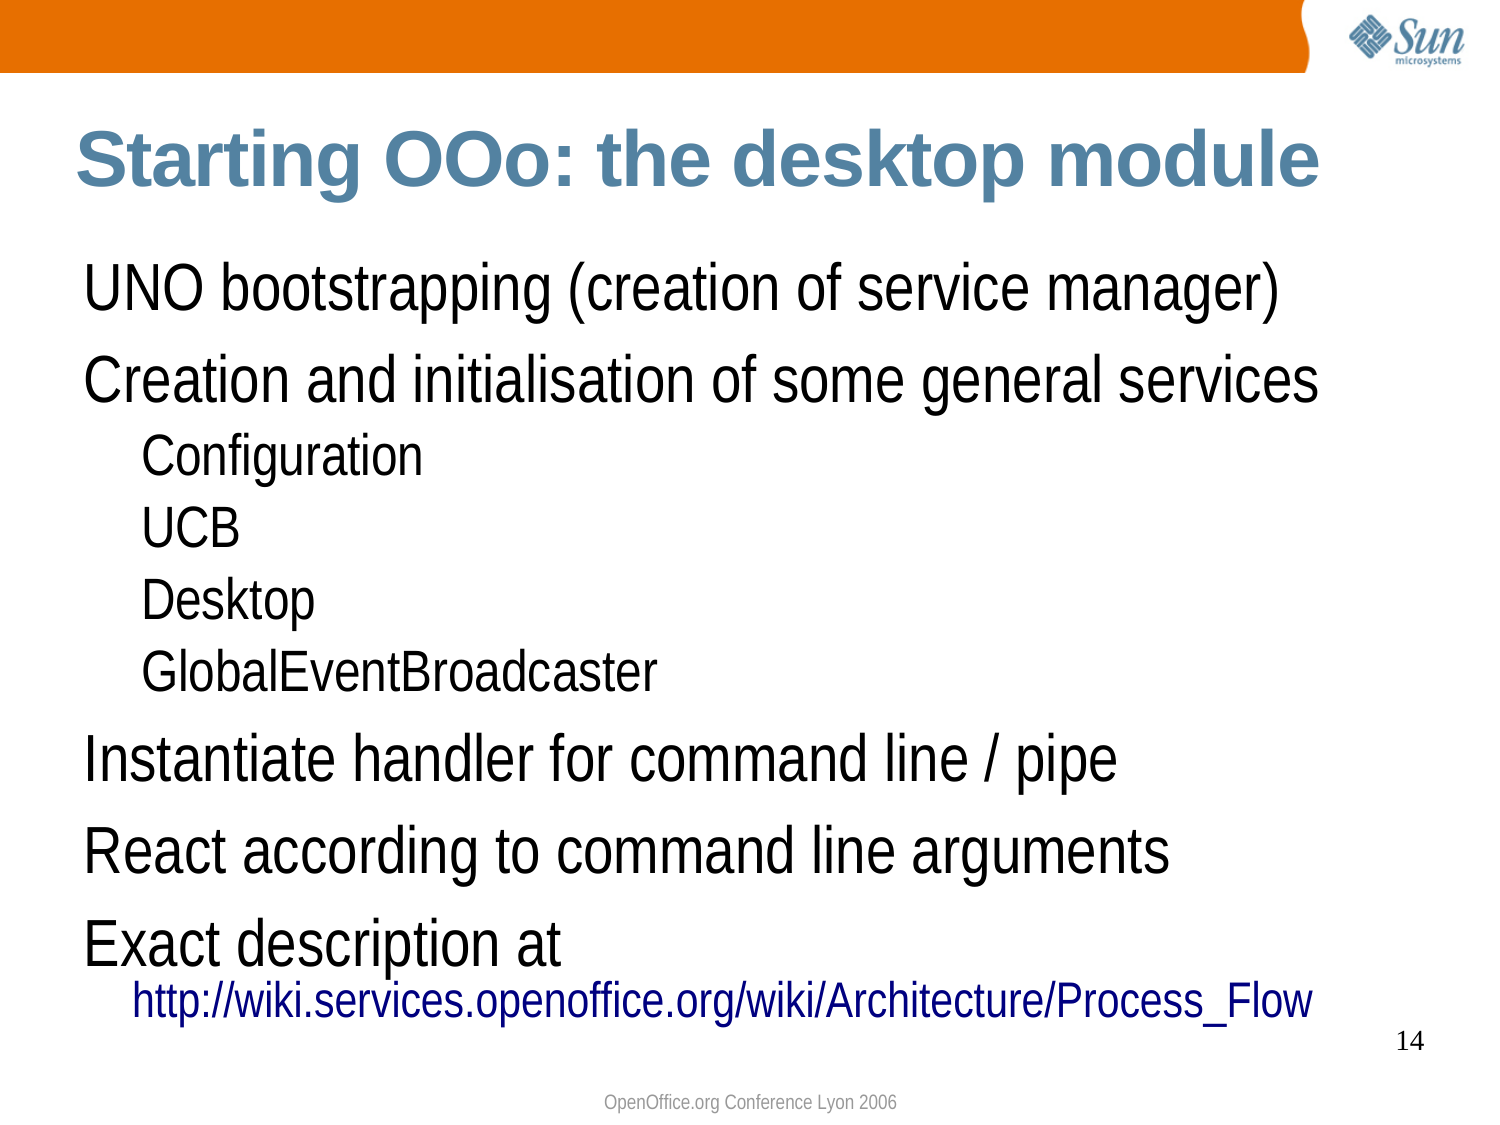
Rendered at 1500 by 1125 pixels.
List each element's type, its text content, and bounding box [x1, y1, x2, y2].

title Starting OOo: the desktop module [75, 123, 1437, 227]
picture [0, 0, 1500, 73]
list UNO bootstrapping (creation of service manager) Creation and initialisation of some general services Configuration UCB Desktop GlobalEventBroadcaster Instantiate handler for command line / pipe React according to command line arguments Exact description at http://wiki.services.openoffice.org/wiki/Architecture/Process_Flow [64, 258, 1401, 1062]
